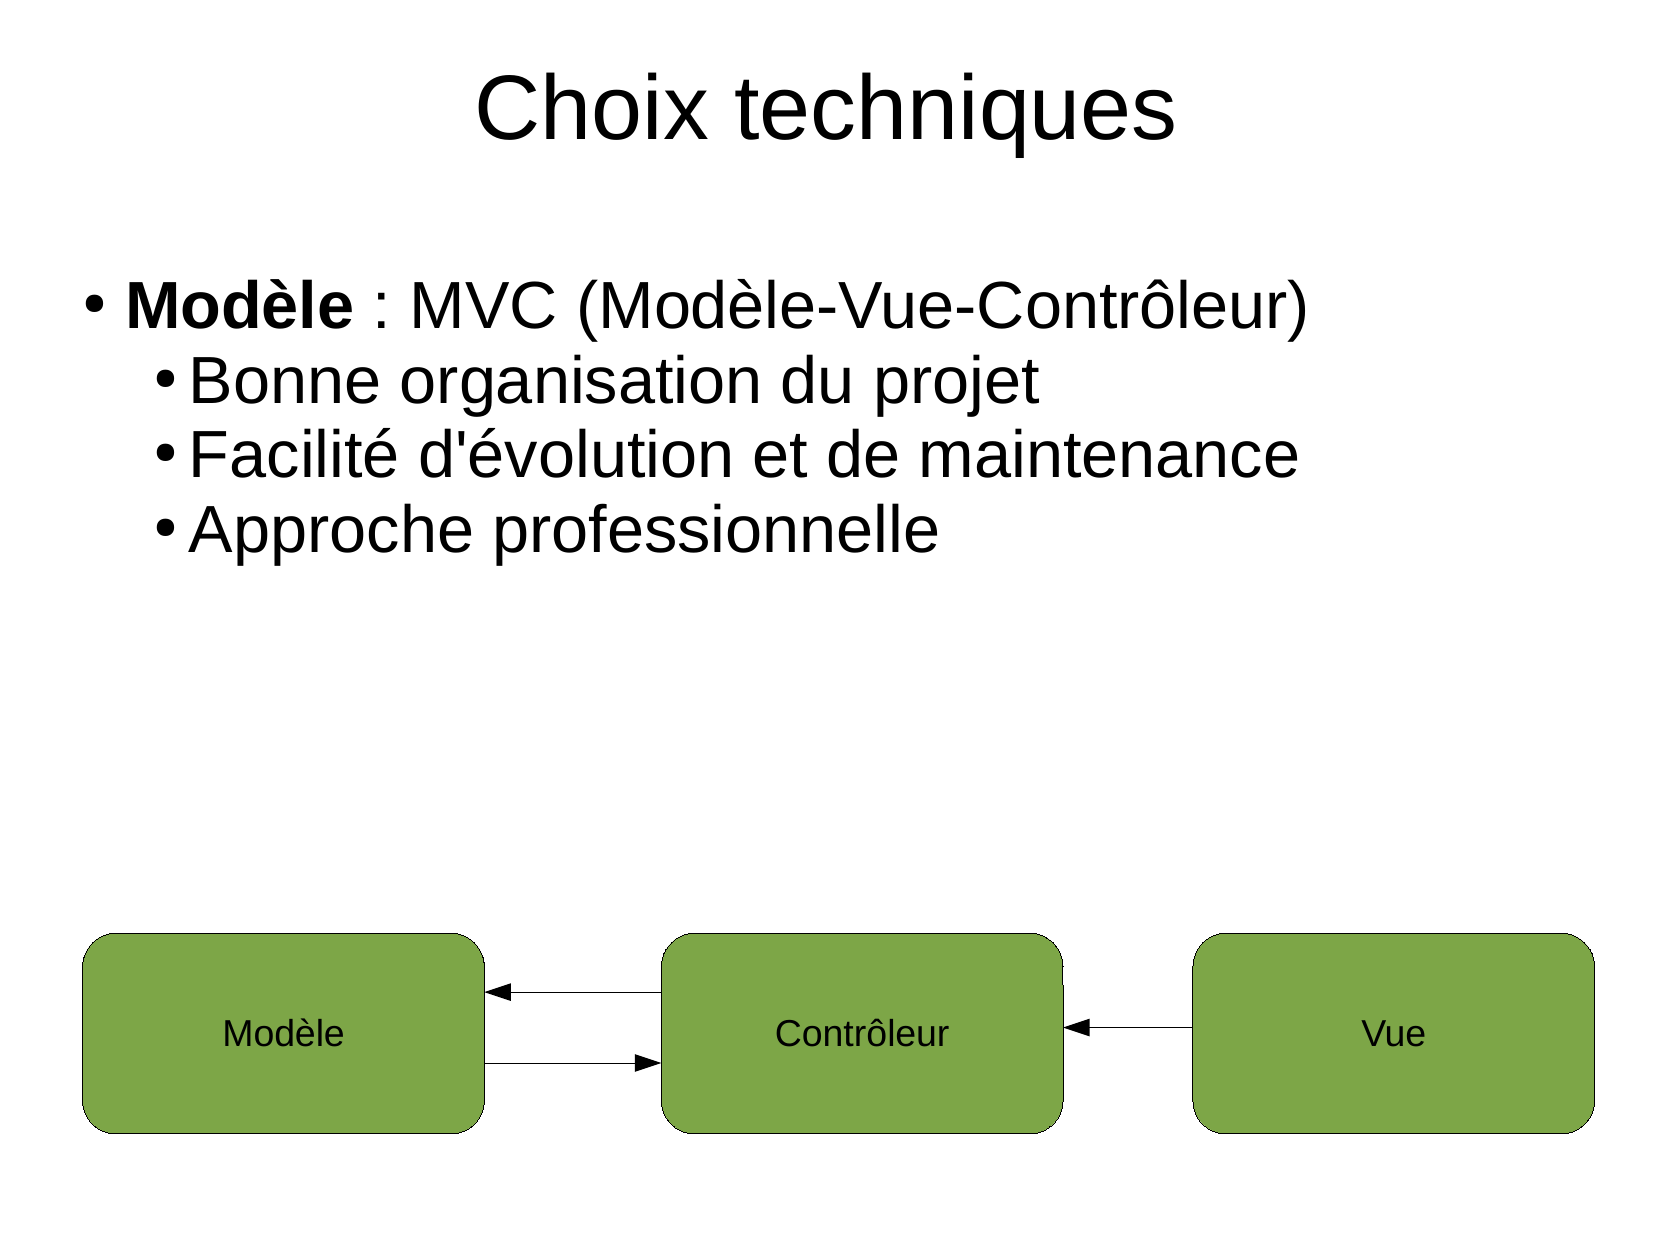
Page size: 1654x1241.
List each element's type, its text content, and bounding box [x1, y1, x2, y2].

text_box Modèle : MVC (Modèle-Vue-Contrôleur) Bonne organisation du projet Facilité d'évolution et de maintenance Approche professionnelle [82, 267, 1538, 567]
text_box Modèle [82, 933, 485, 1134]
text_box Contrôleur [661, 933, 1064, 1134]
text_box Vue [1192, 933, 1595, 1134]
title Choix techniques [82, 49, 1571, 166]
